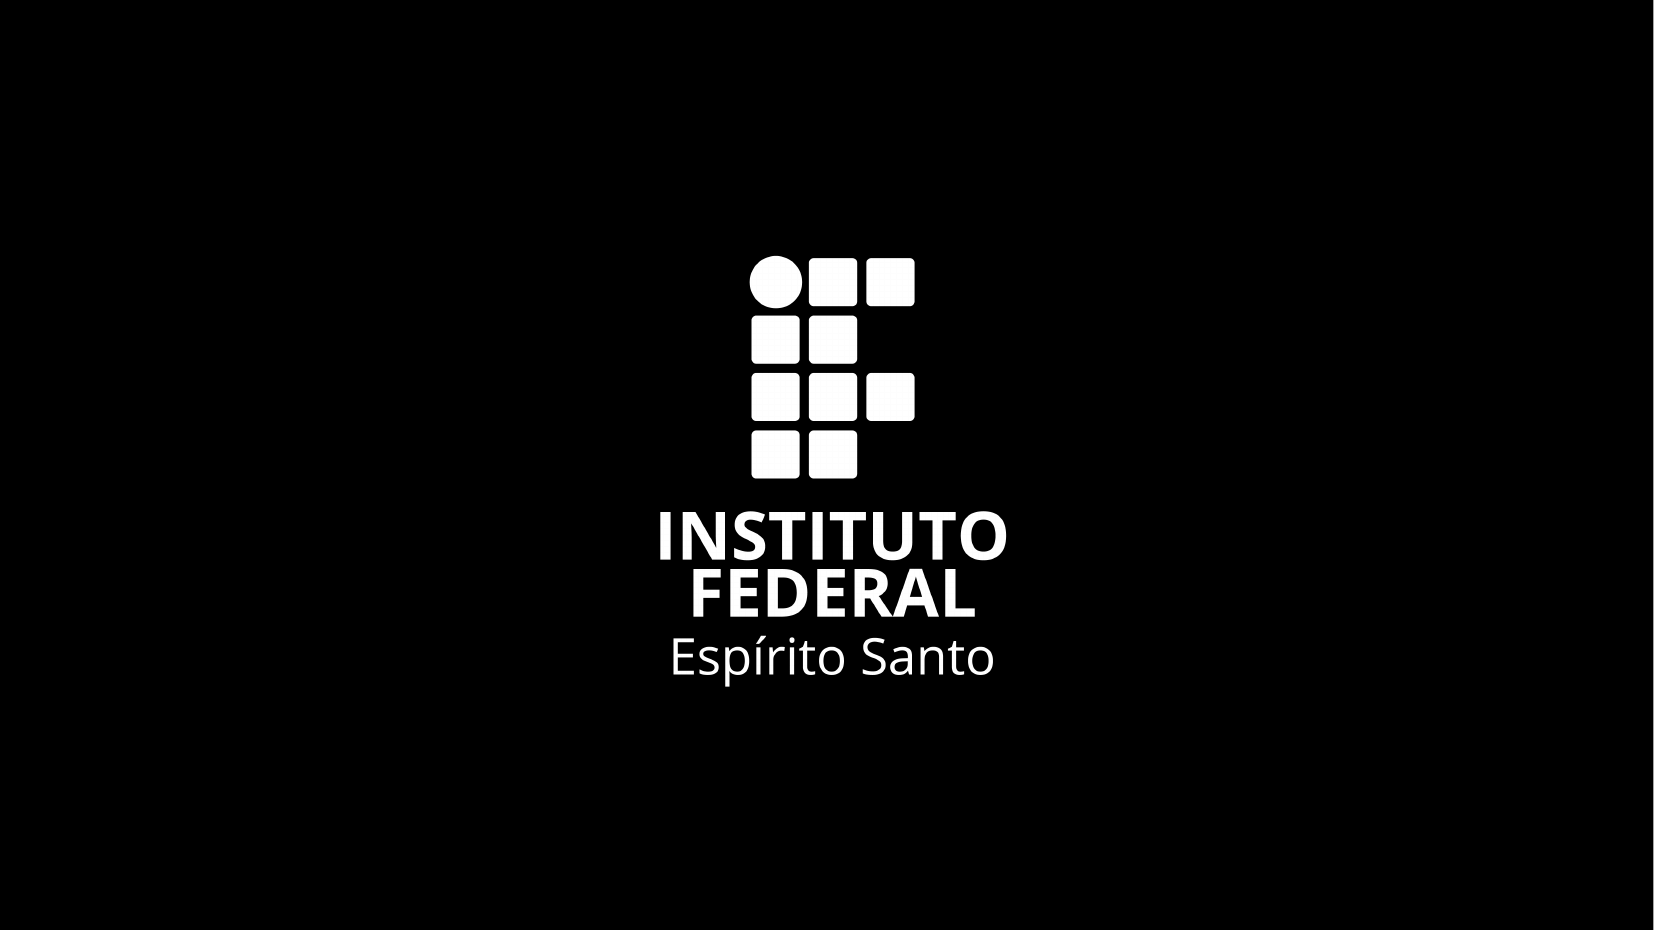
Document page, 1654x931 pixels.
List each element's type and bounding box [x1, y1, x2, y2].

picture [588, 185, 1077, 748]
